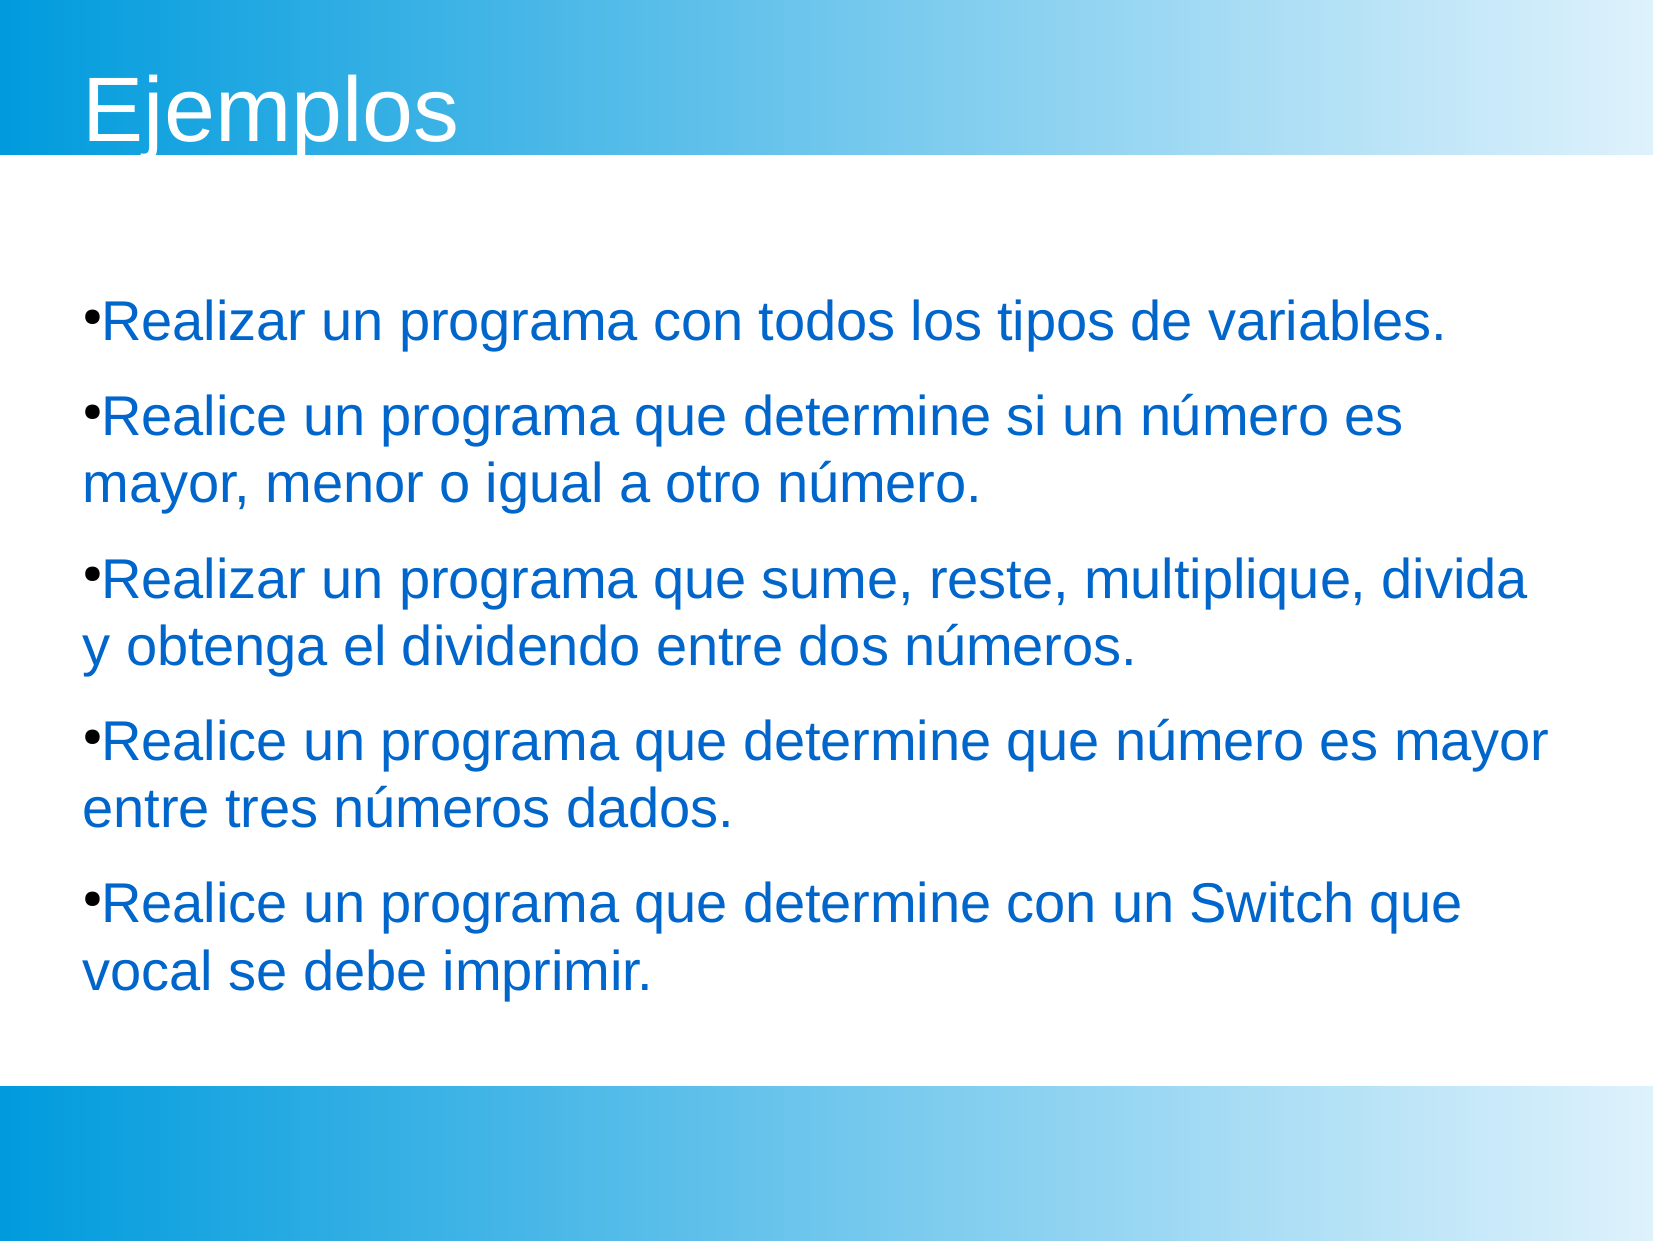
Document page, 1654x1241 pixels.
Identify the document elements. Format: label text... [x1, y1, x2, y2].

list Realizar un programa con todos los tipos de variables. Realice un programa que determine si un número es mayor, menor o igual a otro número. Realizar un programa que sume, reste, multiplique, divida y obtenga el dividendo entre dos números. Realice un programa que determine que número es mayor entre tres números dados. Realice un programa que determine con un Switch que vocal se debe imprimir. [82, 284, 1571, 1004]
title Ejemplos [82, 49, 1571, 155]
